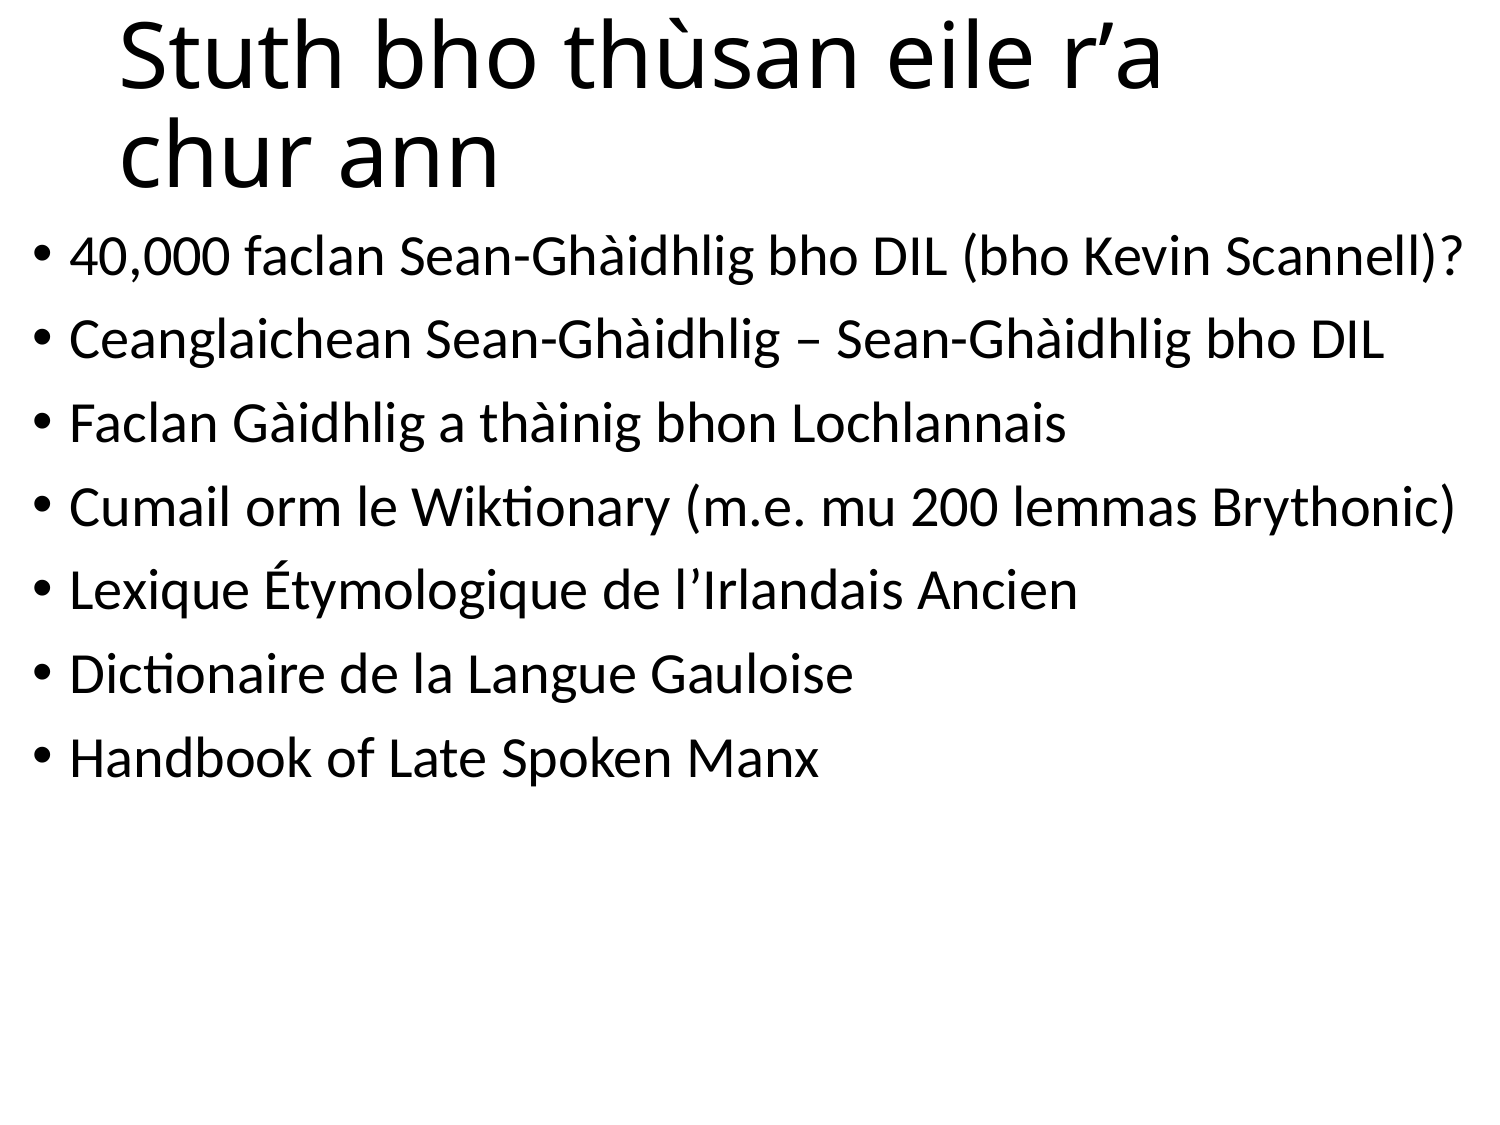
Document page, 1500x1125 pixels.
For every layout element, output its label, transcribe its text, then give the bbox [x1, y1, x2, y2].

list 40,000 faclan Sean-Ghàidhlig bho DIL (bho Kevin Scannell)? Ceanglaichean Sean-Ghàidhlig – Sean-Ghàidhlig bho DIL Faclan Gàidhlig a thàinig bhon Lochlannais Cumail orm le Wiktionary (m.e. mu 200 lemmas Brythonic) Lexique Étymologique de l’Irlandais Ancien Dictionaire de la Langue Gauloise Handbook of Late Spoken Manx [17, 217, 1500, 1014]
title Stuth bho thùsan eile rʼa chur ann [103, 0, 1397, 217]
